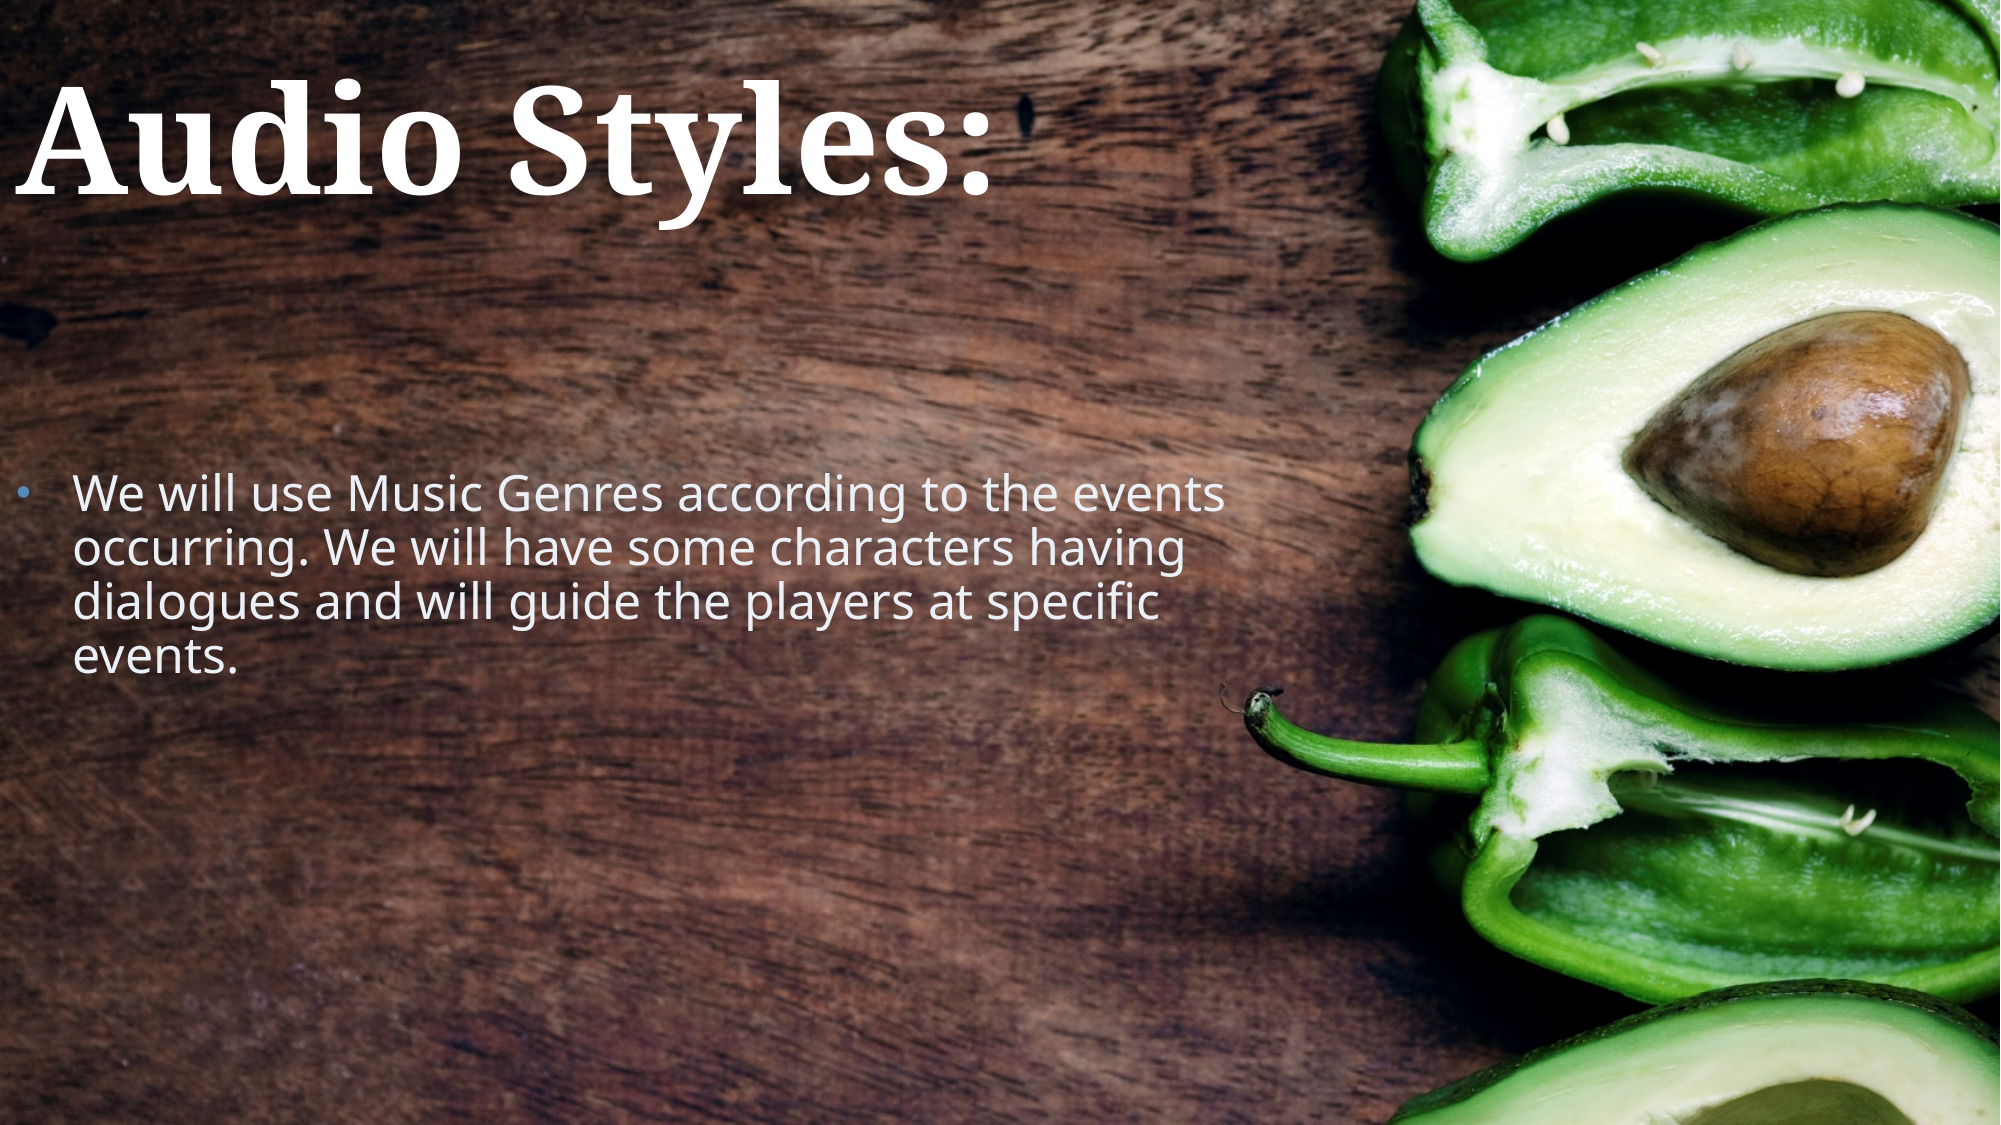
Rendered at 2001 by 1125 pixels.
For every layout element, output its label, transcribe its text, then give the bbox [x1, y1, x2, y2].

subtitle We will use Music Genres according to the events occurring. We will have some characters having dialogues and will guide the players at specific events. [0, 460, 1246, 896]
title Audio Styles: [0, 0, 1539, 233]
picture [0, 0, 2000, 1125]
